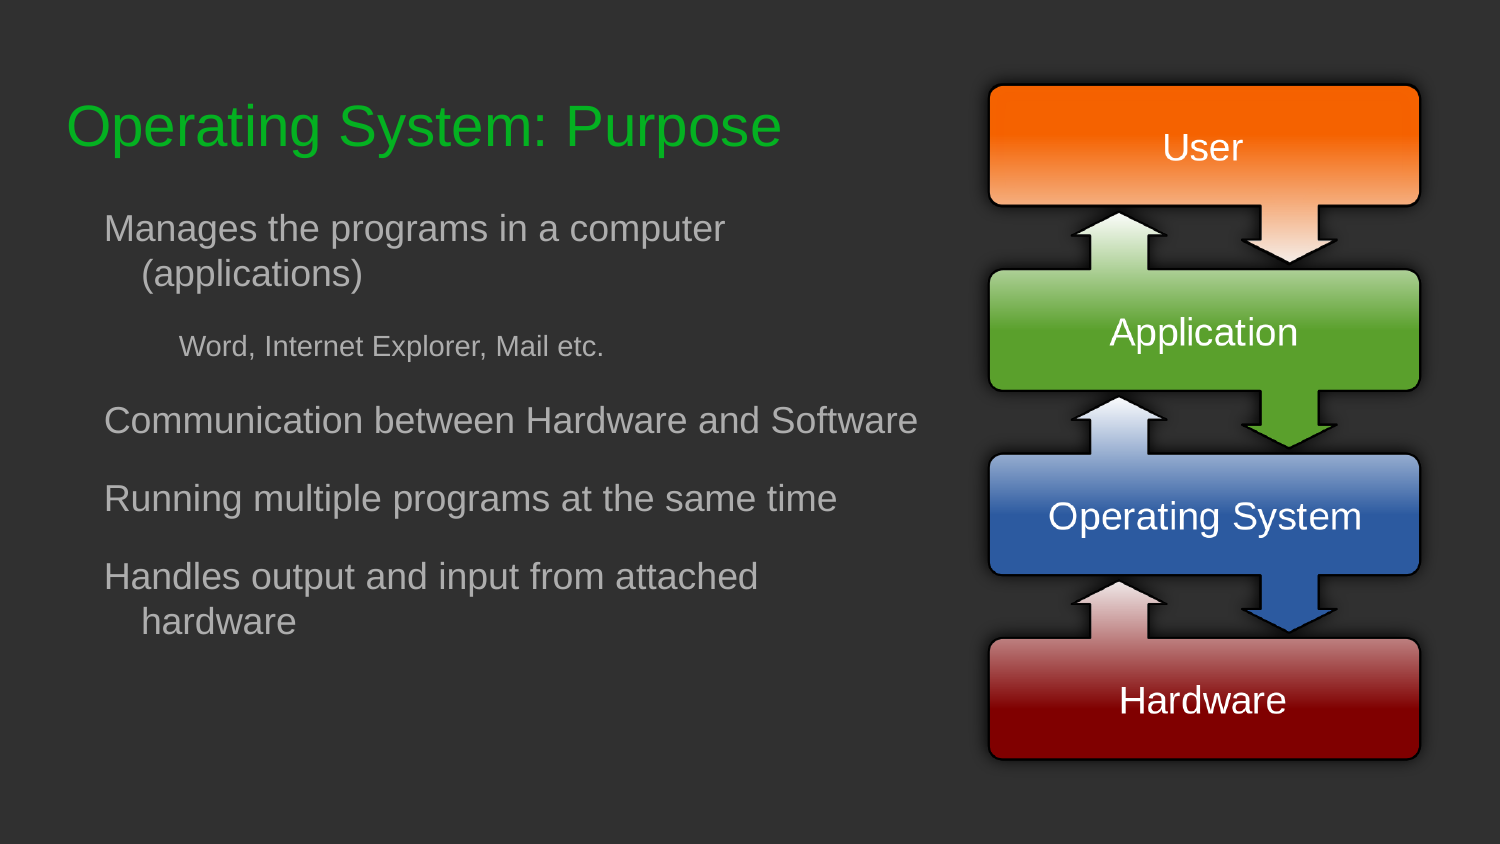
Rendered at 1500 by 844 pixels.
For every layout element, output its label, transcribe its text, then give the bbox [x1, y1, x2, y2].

title Operating System: Purpose [51, 72, 959, 167]
picture [959, 59, 1449, 784]
list Manages the programs in a computer (applications) Word, Internet Explorer, Mail etc. Communication between Hardware and Software Running multiple programs at the same time Handles output and input from attached hardware [51, 189, 940, 750]
